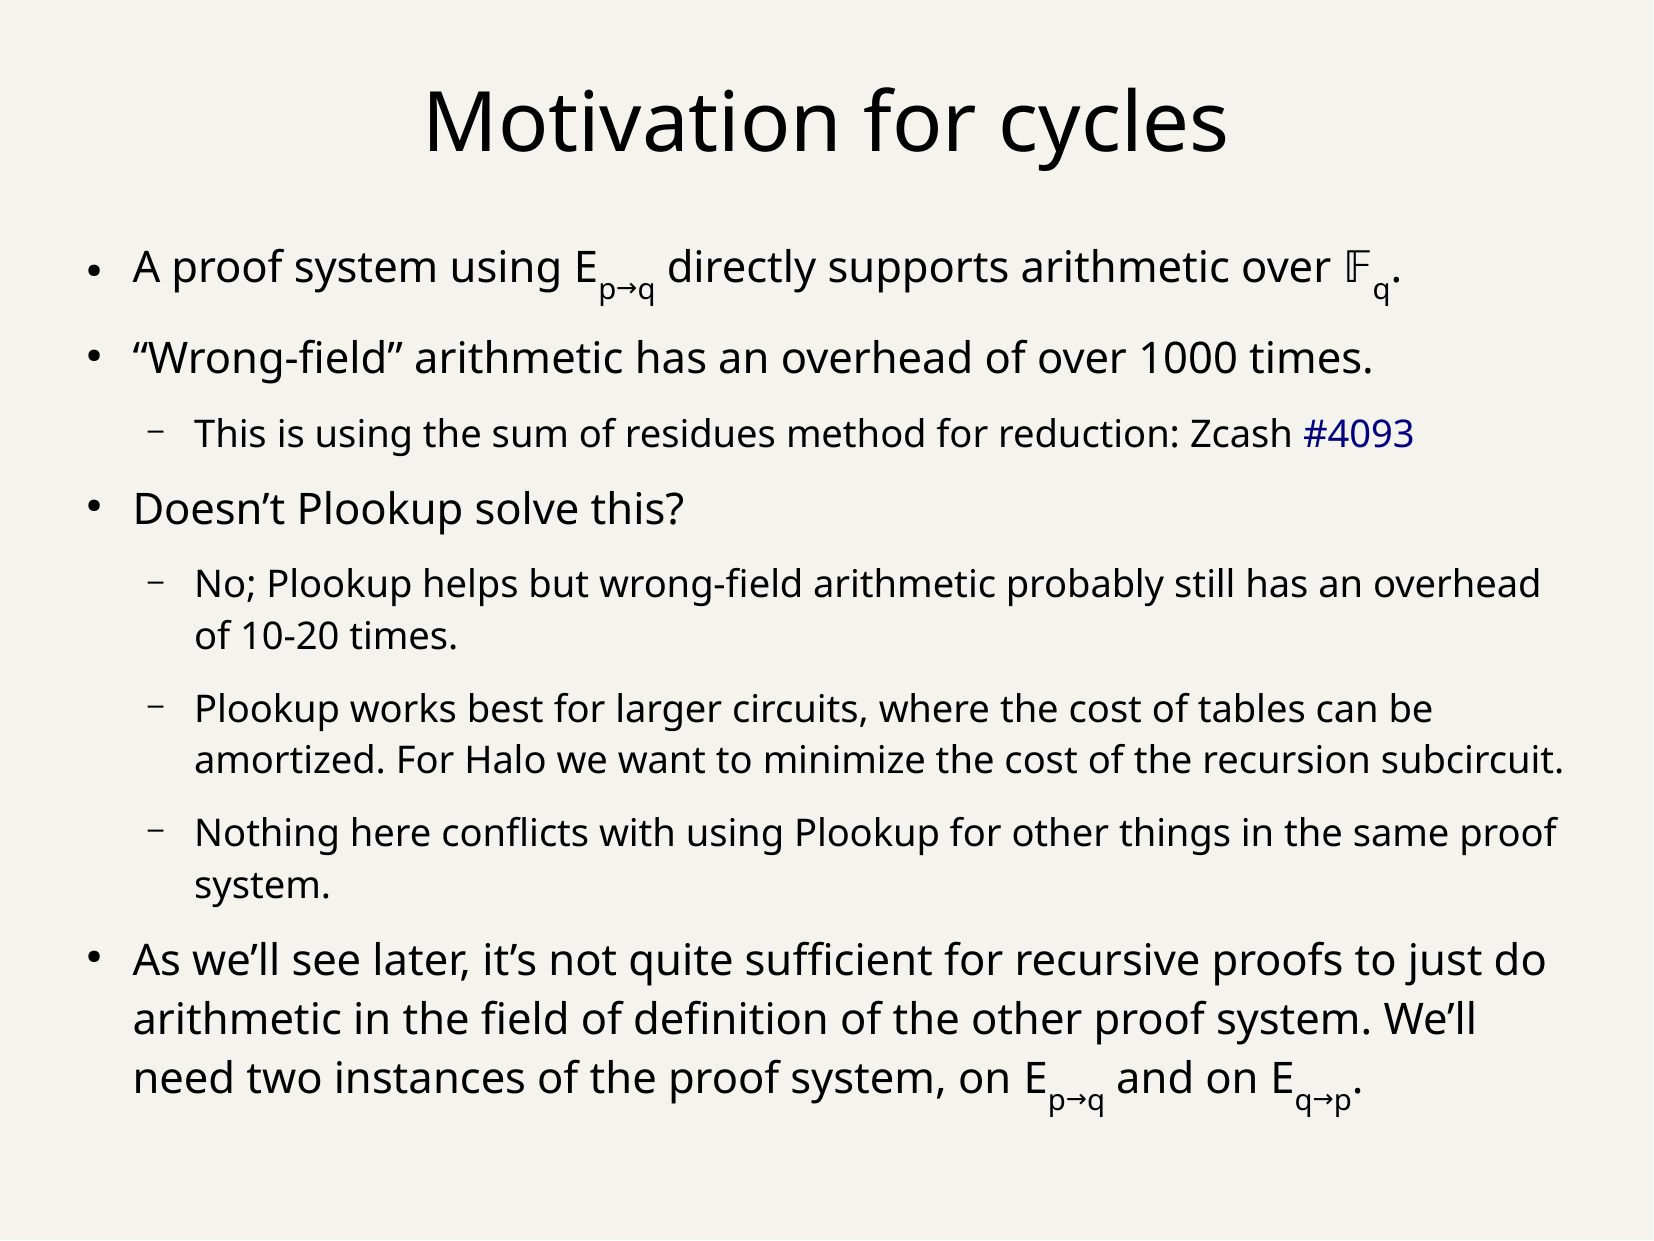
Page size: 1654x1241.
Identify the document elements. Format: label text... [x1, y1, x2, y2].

title Motivation for cycles [82, 49, 1571, 189]
list A proof system using Ep→q directly supports arithmetic over 𝔽q. “Wrong-field” arithmetic has an overhead of over 1000 times. This is using the sum of residues method for reduction: Zcash #4093 Doesn’t Plookup solve this? No; Plookup helps but wrong-field arithmetic probably still has an overhead of 10-20 times. Plookup works best for larger circuits, where the cost of tables can be amortized. For Halo we want to minimize the cost of the recursion subcircuit. Nothing here conflicts with using Plookup for other things in the same proof system. As we’ll see later, it’s not quite sufficient for recursive proofs to just do arithmetic in the field of definition of the other proof system. We’ll need two instances of the proof system, on Ep→q and on Eq→p. [70, 236, 1571, 1158]
